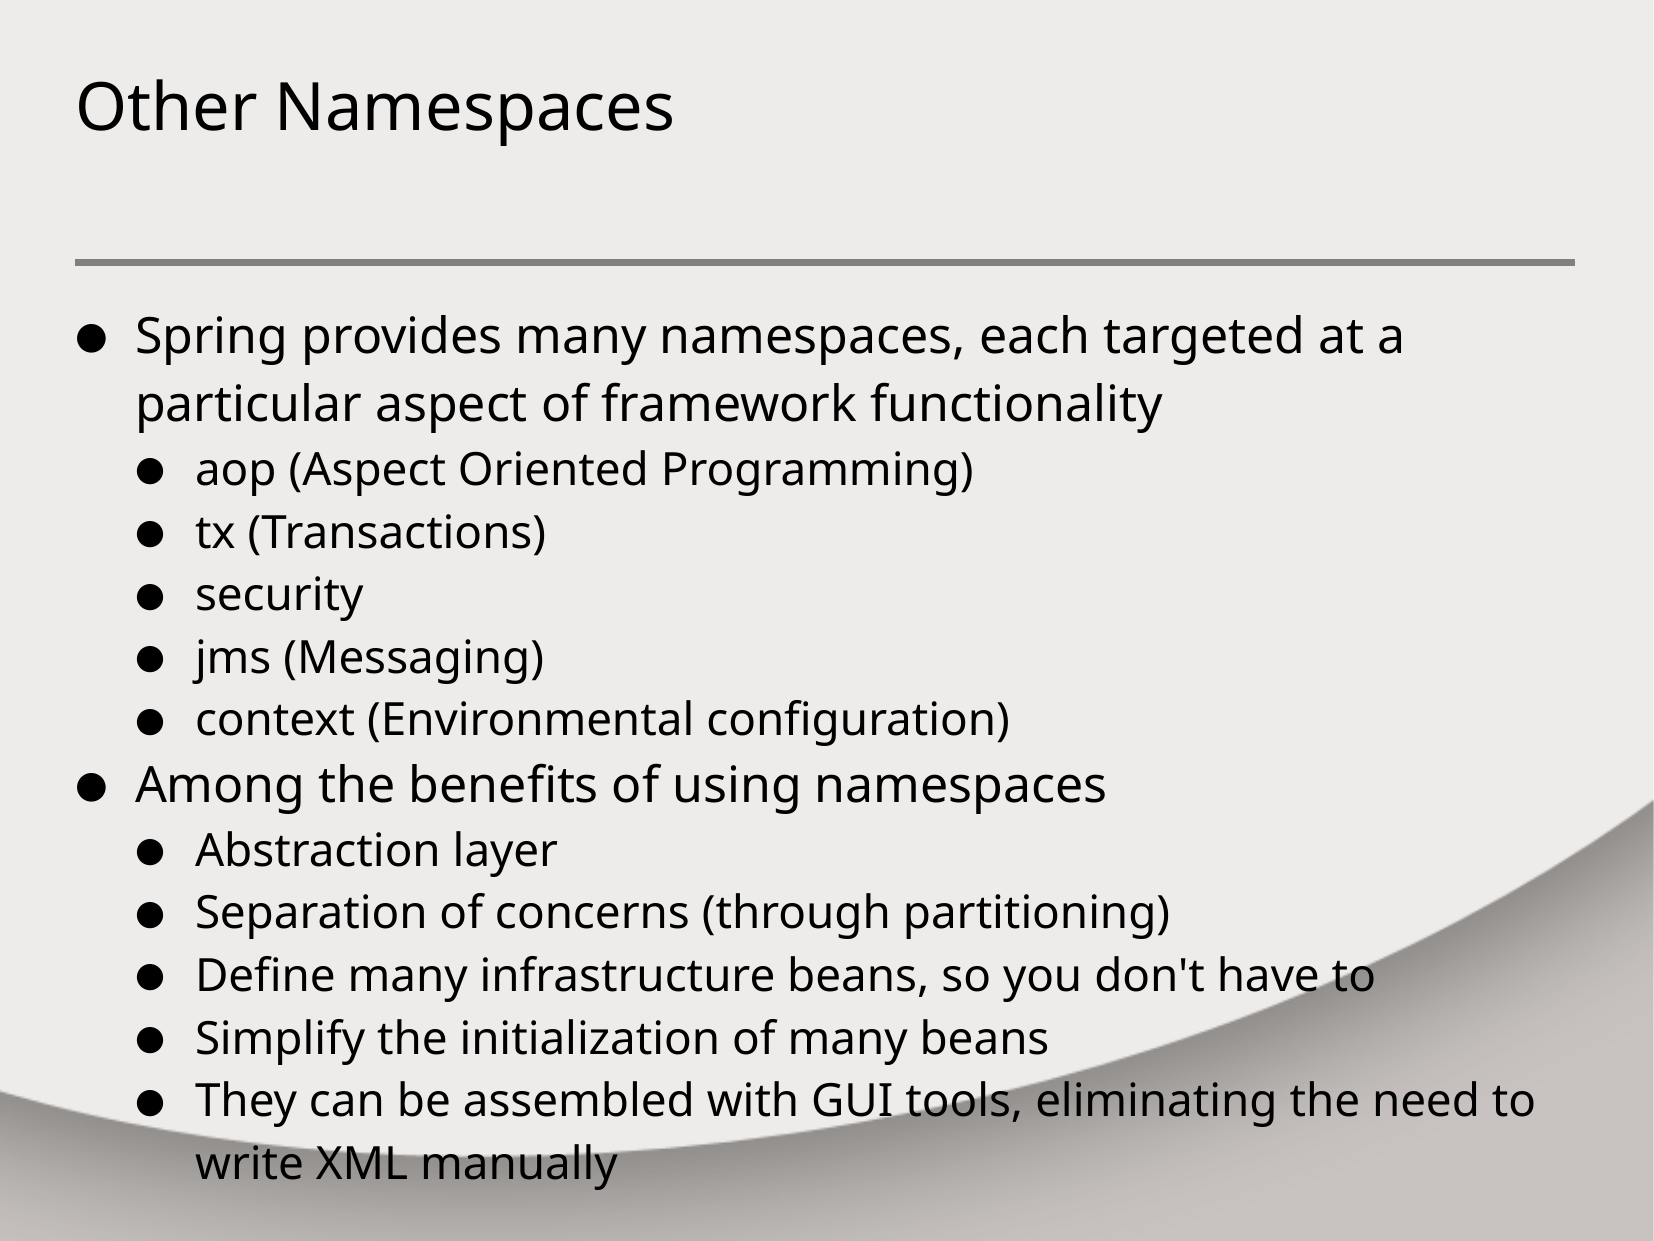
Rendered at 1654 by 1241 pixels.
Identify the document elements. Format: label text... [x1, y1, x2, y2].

list Spring provides many namespaces, each targeted at a particular aspect of framework functionality aop (Aspect Oriented Programming) tx (Transactions) security jms (Messaging) context (Environmental configuration) Among the benefits of using namespaces Abstraction layer Separation of concerns (through partitioning) Define many infrastructure beans, so you don't have to Simplify the initialization of many beans They can be assembled with GUI tools, eliminating the need to write XML manually [75, 300, 1576, 1163]
picture [0, 0, 1654, 1241]
title Other Namespaces [75, 75, 1576, 226]
